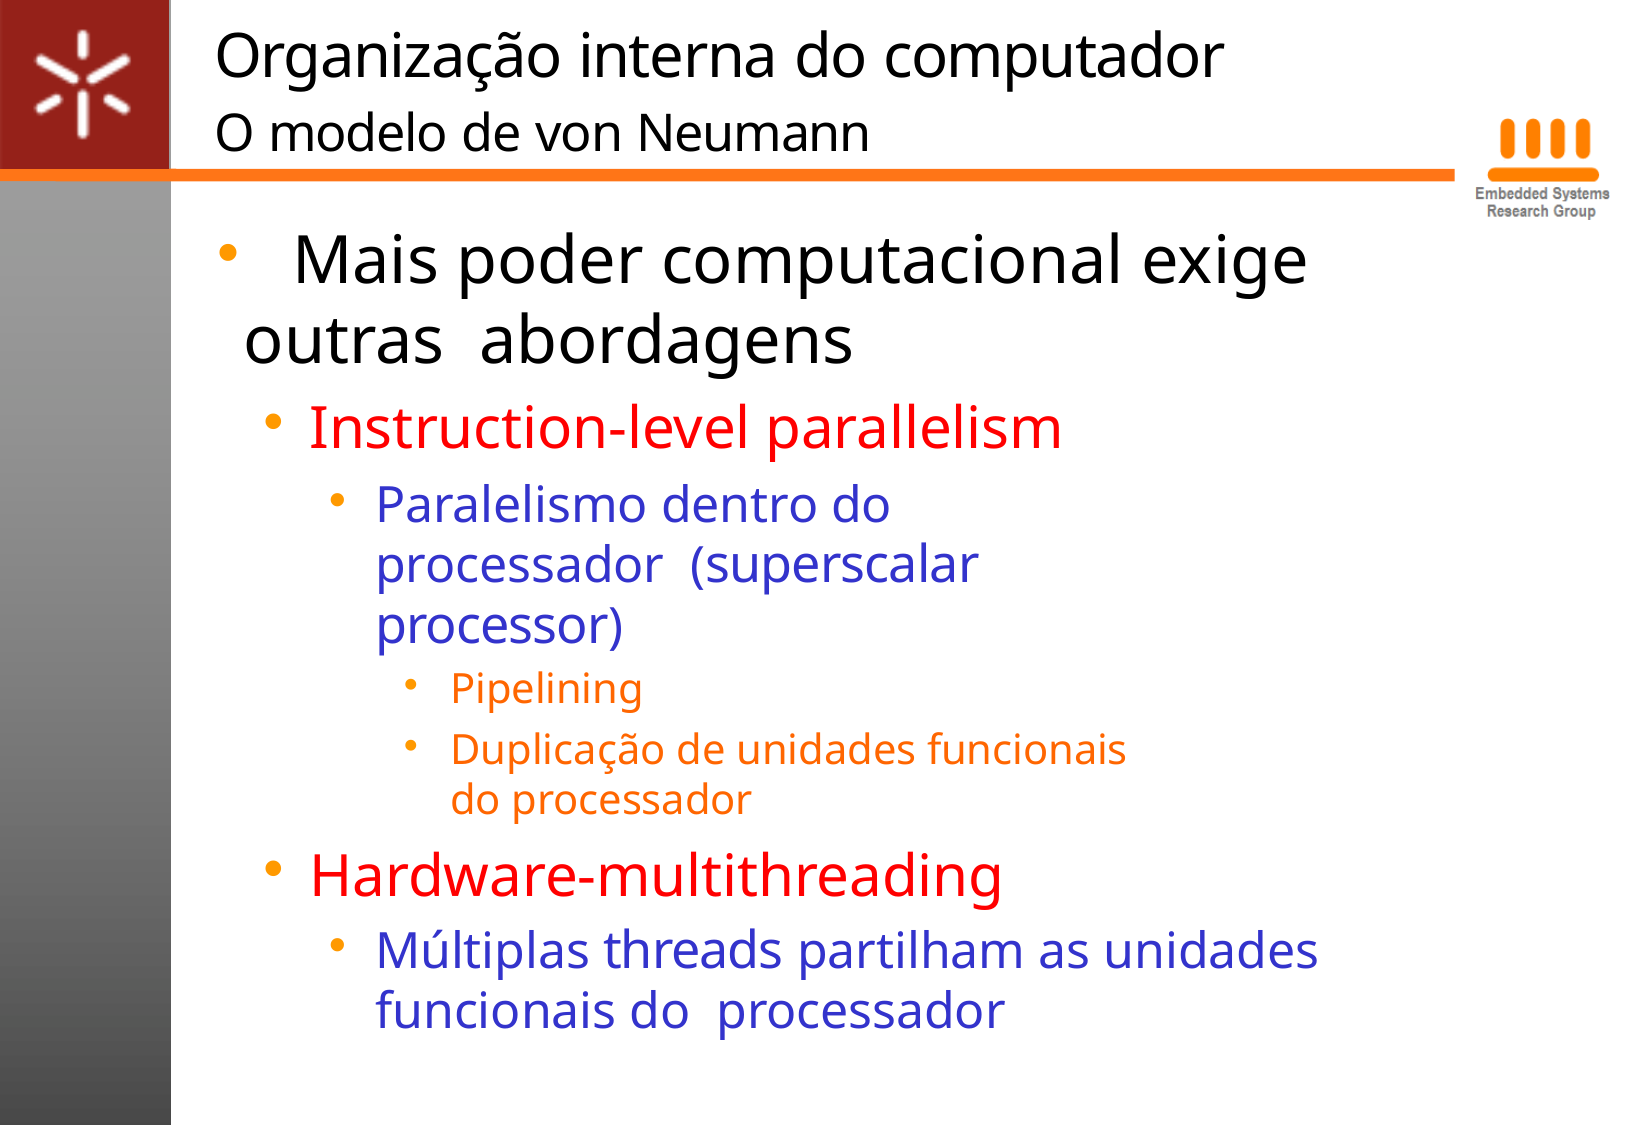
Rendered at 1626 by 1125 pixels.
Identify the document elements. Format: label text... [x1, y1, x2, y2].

title Organização interna do computador O modelo de von Neumann [212, 16, 1453, 234]
picture [0, 182, 171, 1125]
list Mais poder computacional exige outras abordagens Instruction-level parallelism Paralelismo dentro do processador (superscalar processor) Pipelining Duplicação de unidades funcionais do processador Hardware-multithreading Múltiplas threads partilham as unidades funcionais do processador [215, 212, 1560, 1039]
picture [1475, 118, 1610, 220]
picture [0, 0, 171, 169]
